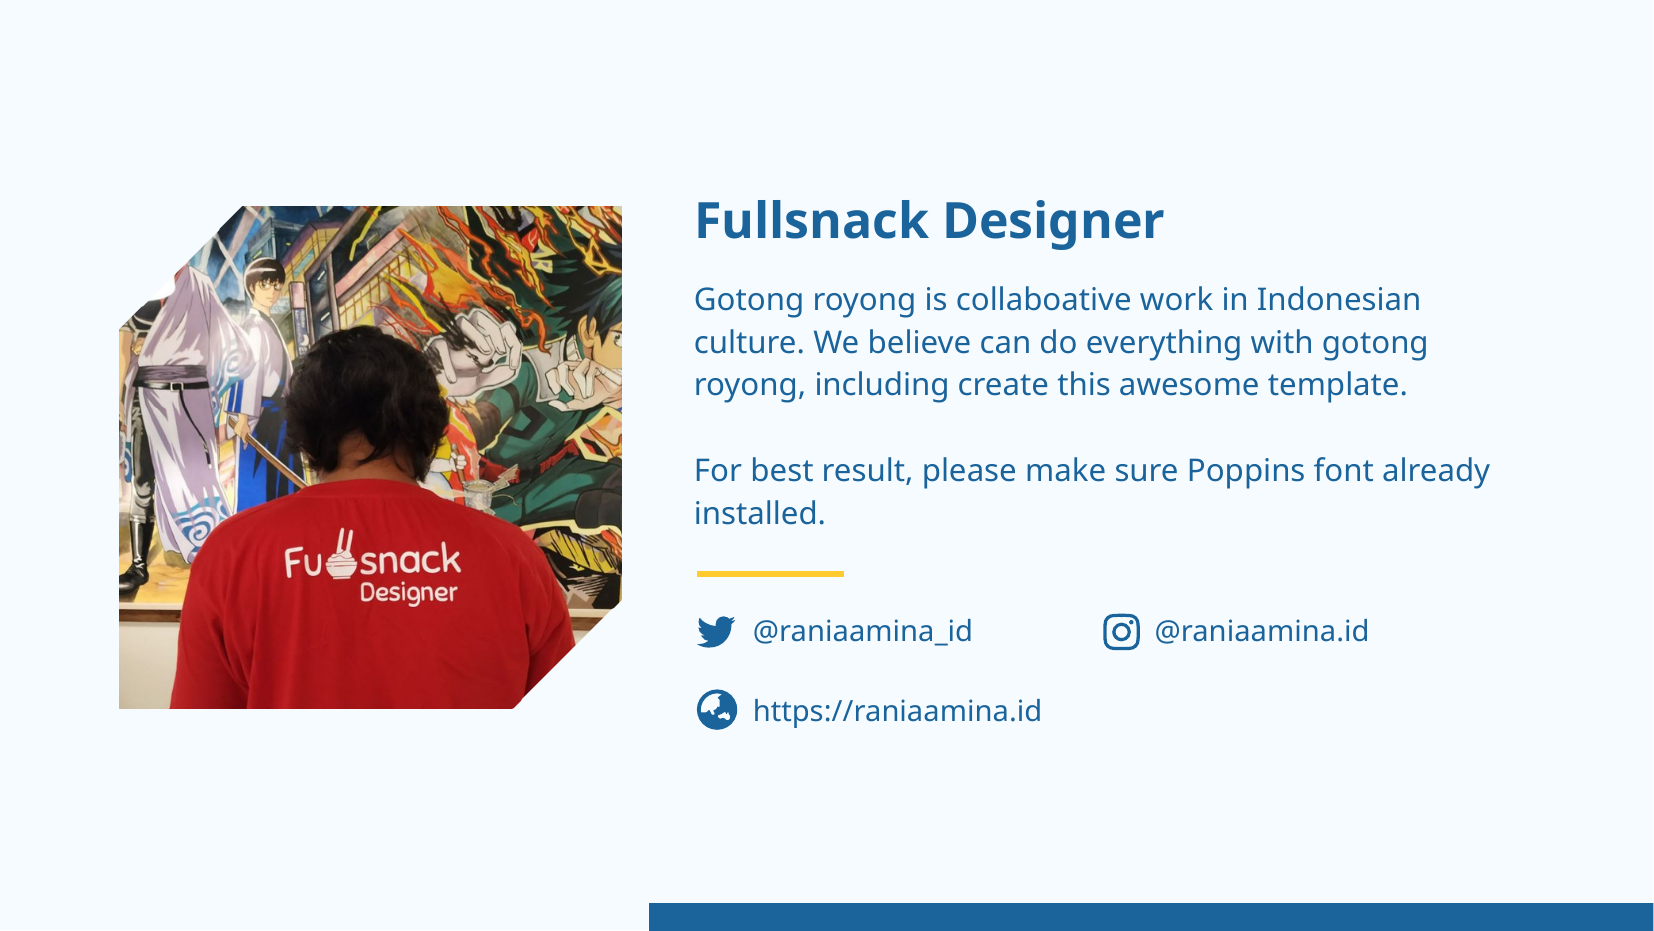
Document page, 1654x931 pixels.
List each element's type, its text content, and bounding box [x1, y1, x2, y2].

picture [696, 616, 736, 648]
picture [1103, 613, 1139, 651]
text_box Fullsnack Designer [679, 177, 1231, 263]
text_box https://raniaamina.id [738, 682, 1081, 739]
text_box @raniaamina.id [1139, 602, 1436, 662]
picture [696, 689, 738, 730]
text_box @raniaamina_id [738, 602, 1034, 662]
picture [649, 903, 1654, 931]
text_box Gotong royong is collaboative work in Indonesian culture. We believe can do everything with gotong royong, including create this awesome template. For best result, please make sure Poppins font already installed. [679, 269, 1536, 547]
picture [119, 206, 622, 709]
